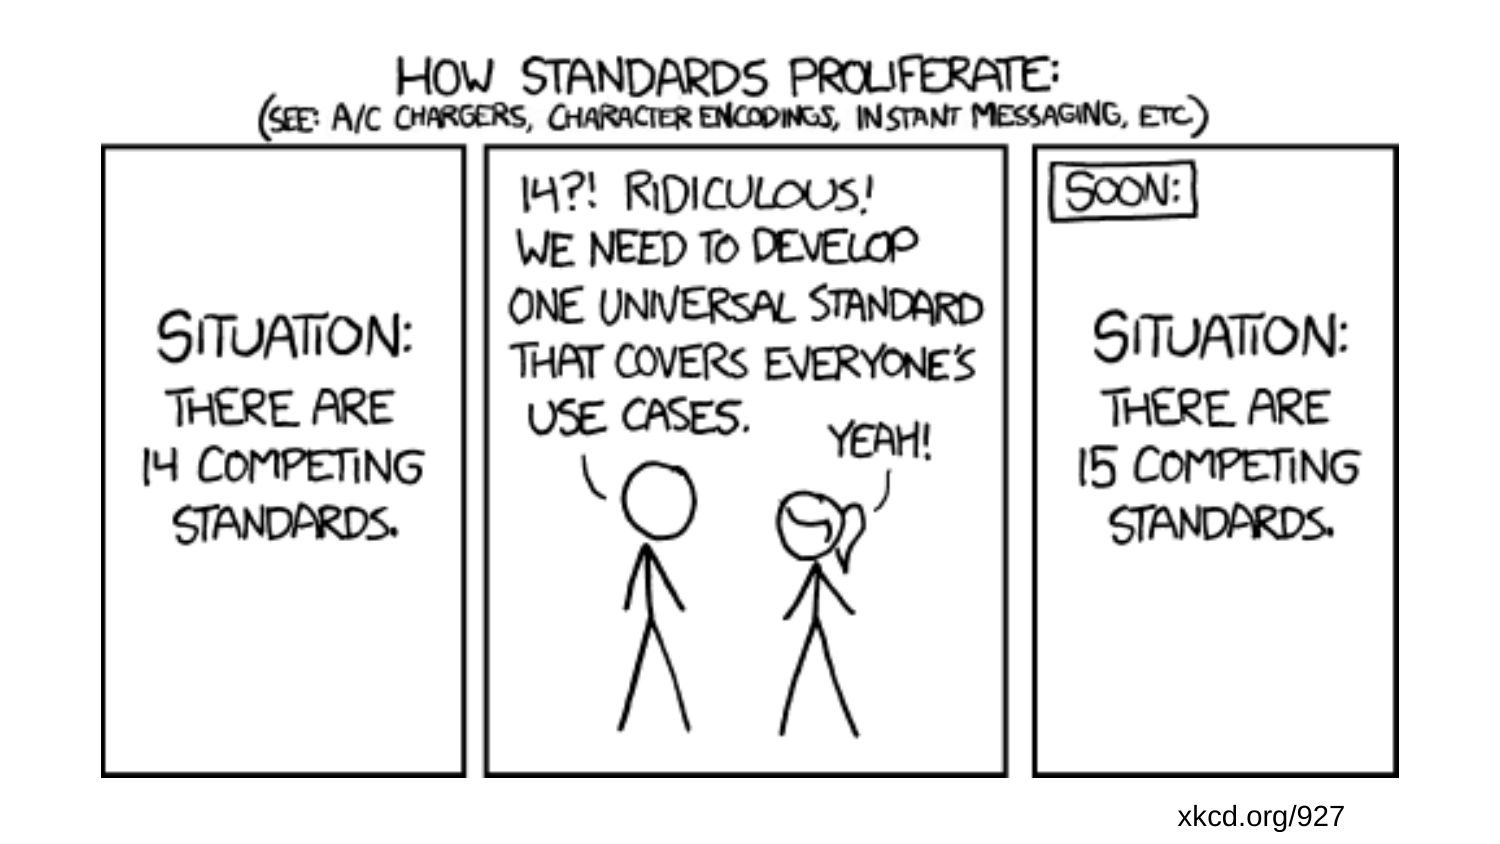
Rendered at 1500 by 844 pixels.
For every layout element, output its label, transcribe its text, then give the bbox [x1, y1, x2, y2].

picture [101, 49, 1399, 779]
text_box xkcd.org/927 [1162, 782, 1399, 844]
